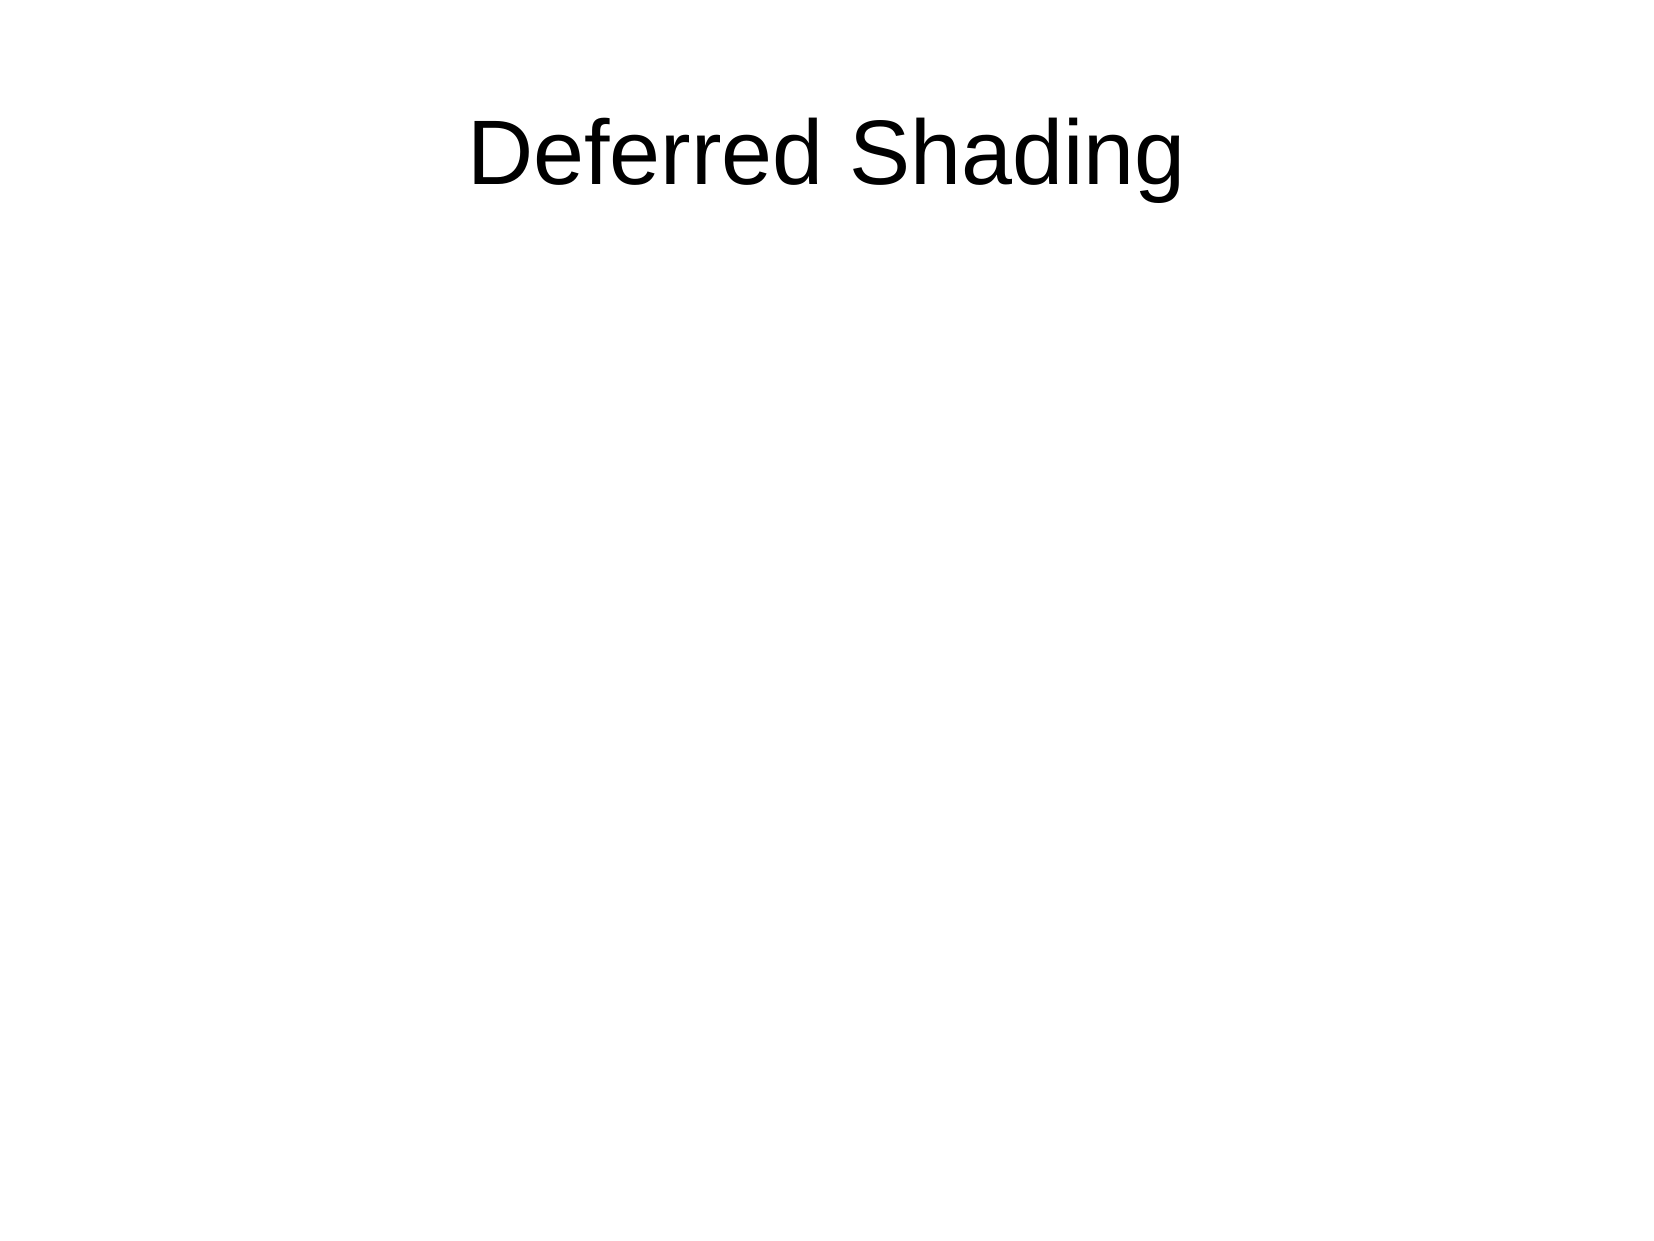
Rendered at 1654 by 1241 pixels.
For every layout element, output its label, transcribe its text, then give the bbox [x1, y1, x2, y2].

title Deferred Shading [82, 49, 1571, 257]
